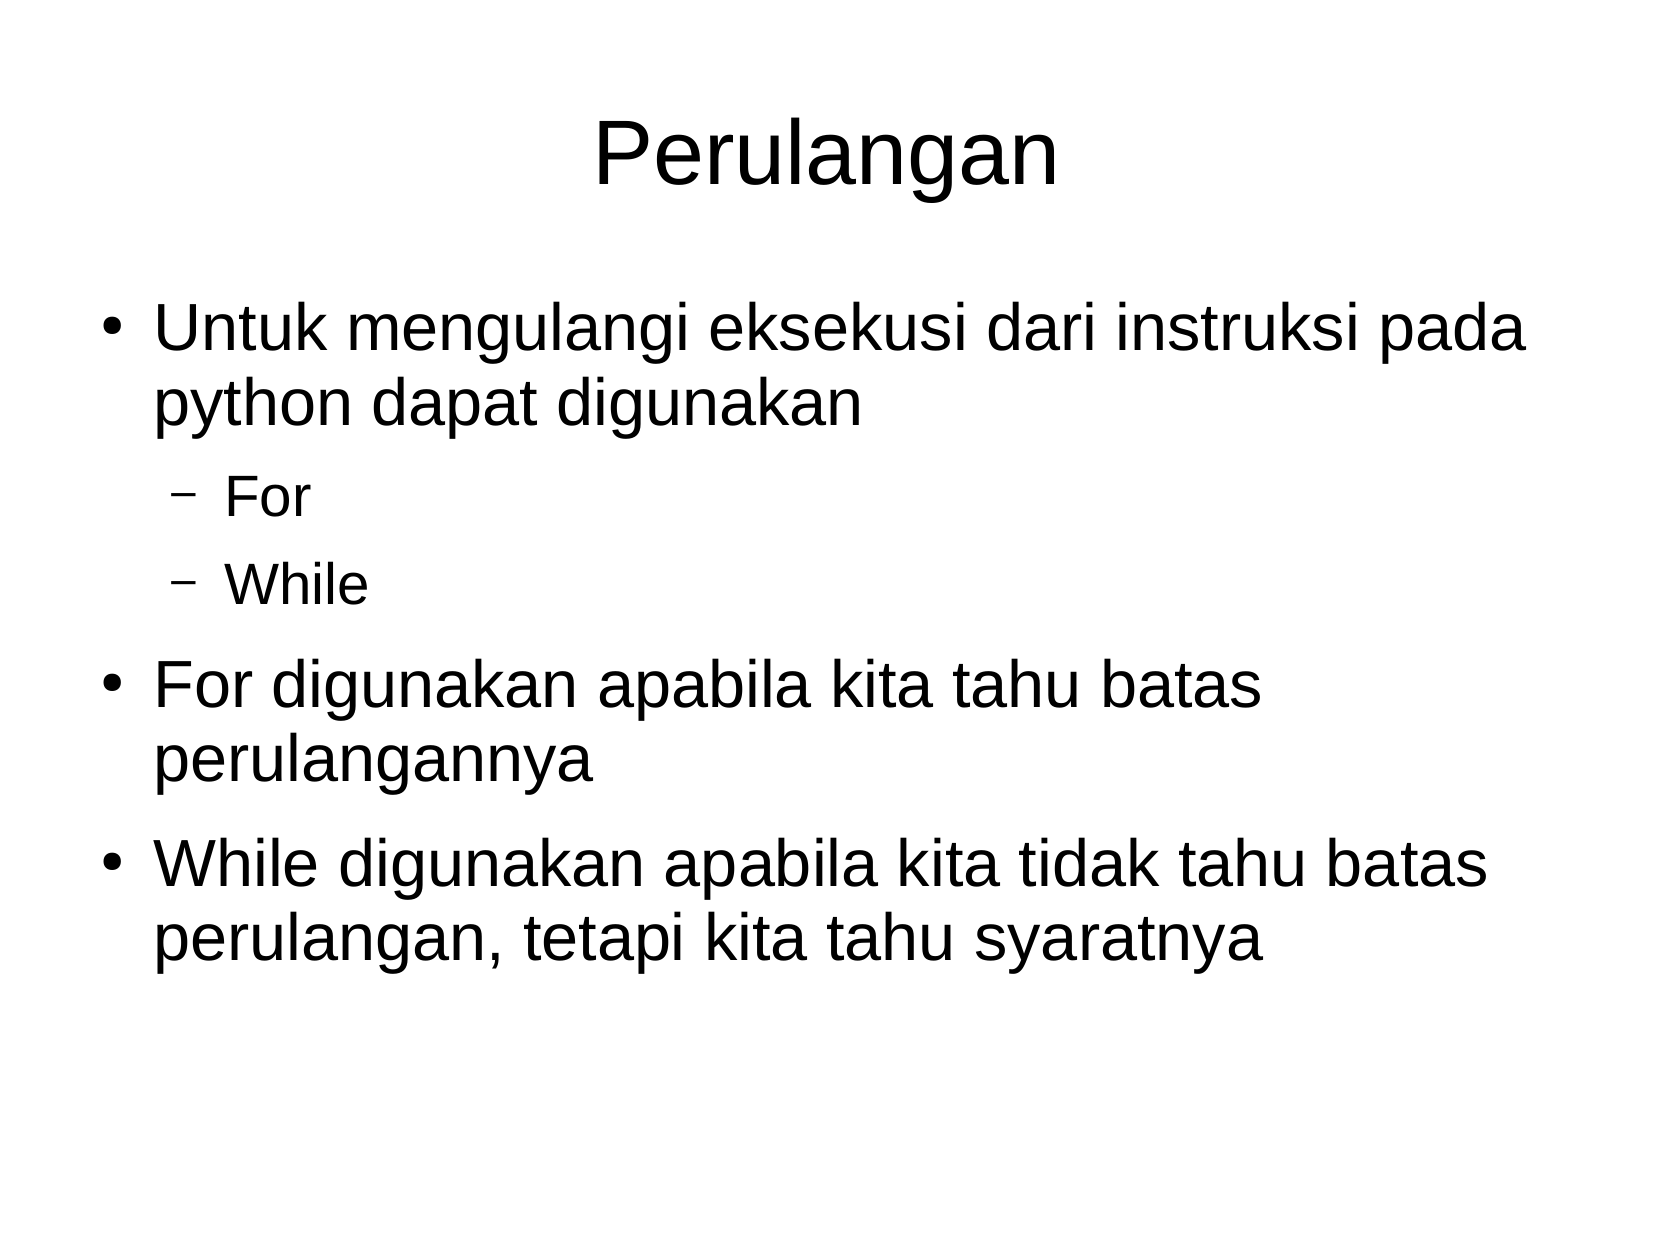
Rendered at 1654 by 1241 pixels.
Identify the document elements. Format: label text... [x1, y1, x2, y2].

list Untuk mengulangi eksekusi dari instruksi pada python dapat digunakan For While For digunakan apabila kita tahu batas perulangannya While digunakan apabila kita tidak tahu batas perulangan, tetapi kita tahu syaratnya [82, 290, 1571, 1010]
title Perulangan [82, 49, 1571, 257]
